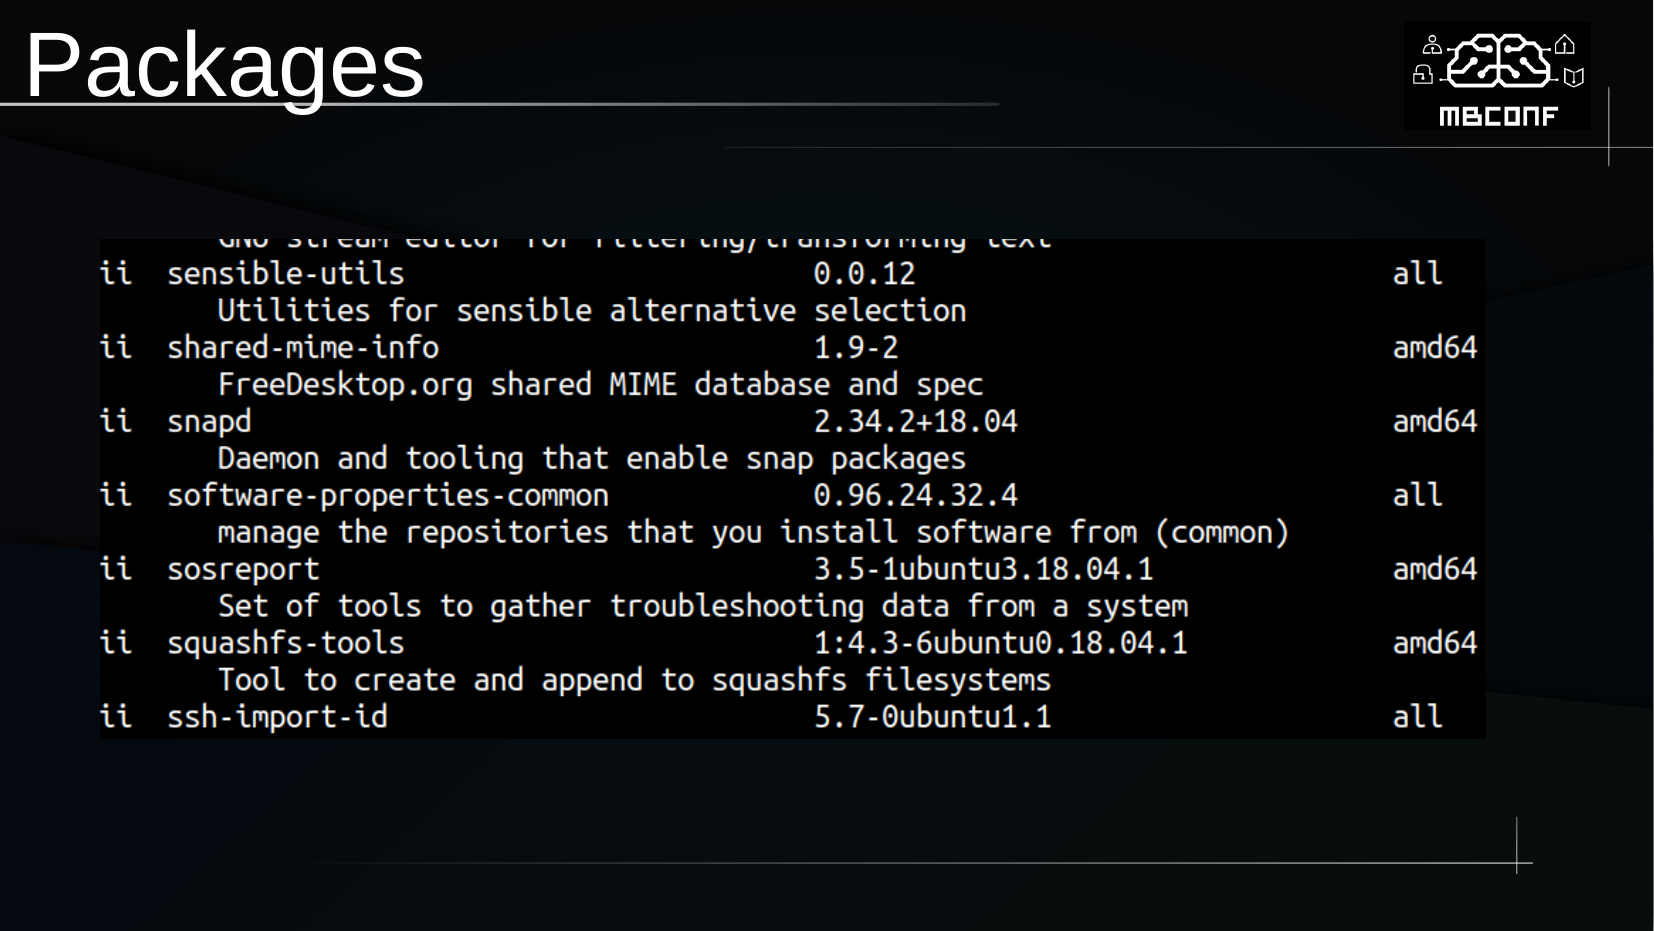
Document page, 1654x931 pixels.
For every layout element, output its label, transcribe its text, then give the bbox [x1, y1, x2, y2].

picture [0, 0, 1654, 931]
title Packages [23, 11, 1589, 119]
